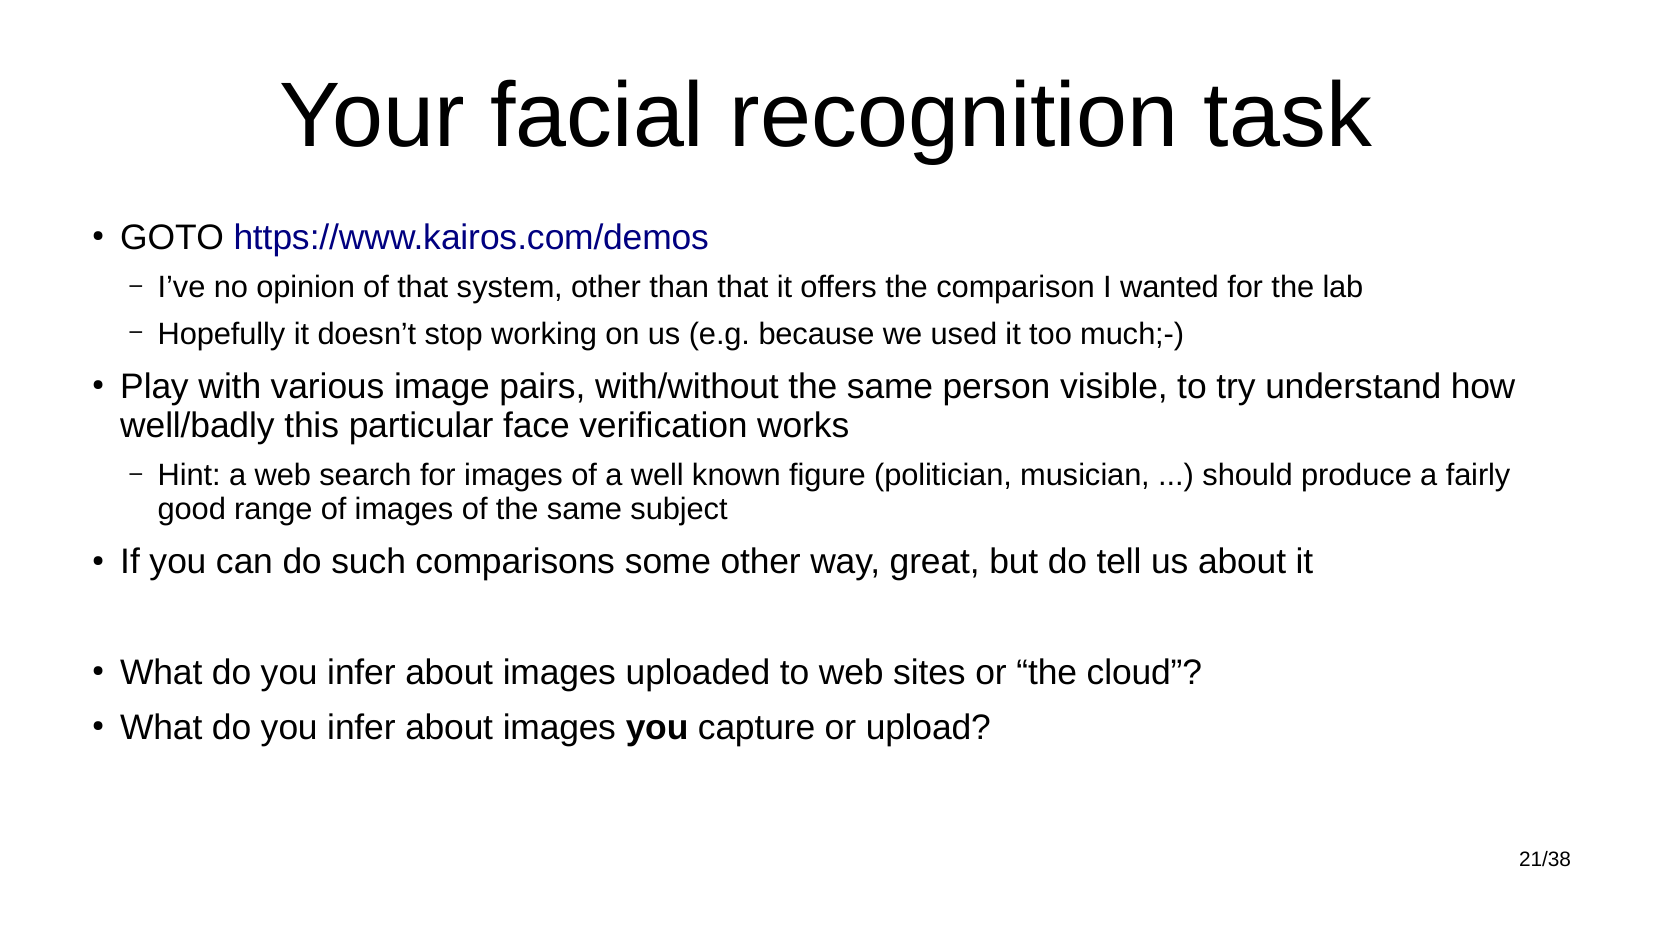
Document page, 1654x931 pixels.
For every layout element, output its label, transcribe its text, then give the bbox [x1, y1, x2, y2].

title Your facial recognition task [82, 37, 1571, 193]
list GOTO https://www.kairos.com/demos I’ve no opinion of that system, other than that it offers the comparison I wanted for the lab Hopefully it doesn’t stop working on us (e.g. because we used it too much;-) Play with various image pairs, with/without the same person visible, to try understand how well/badly this particular face verification works Hint: a web search for images of a well known figure (politician, musician, ...) should produce a fairly good range of images of the same subject If you can do such comparisons some other way, great, but do tell us about it What do you infer about images uploaded to web sites or “the cloud”? What do you infer about images you capture or upload? [82, 217, 1571, 758]
